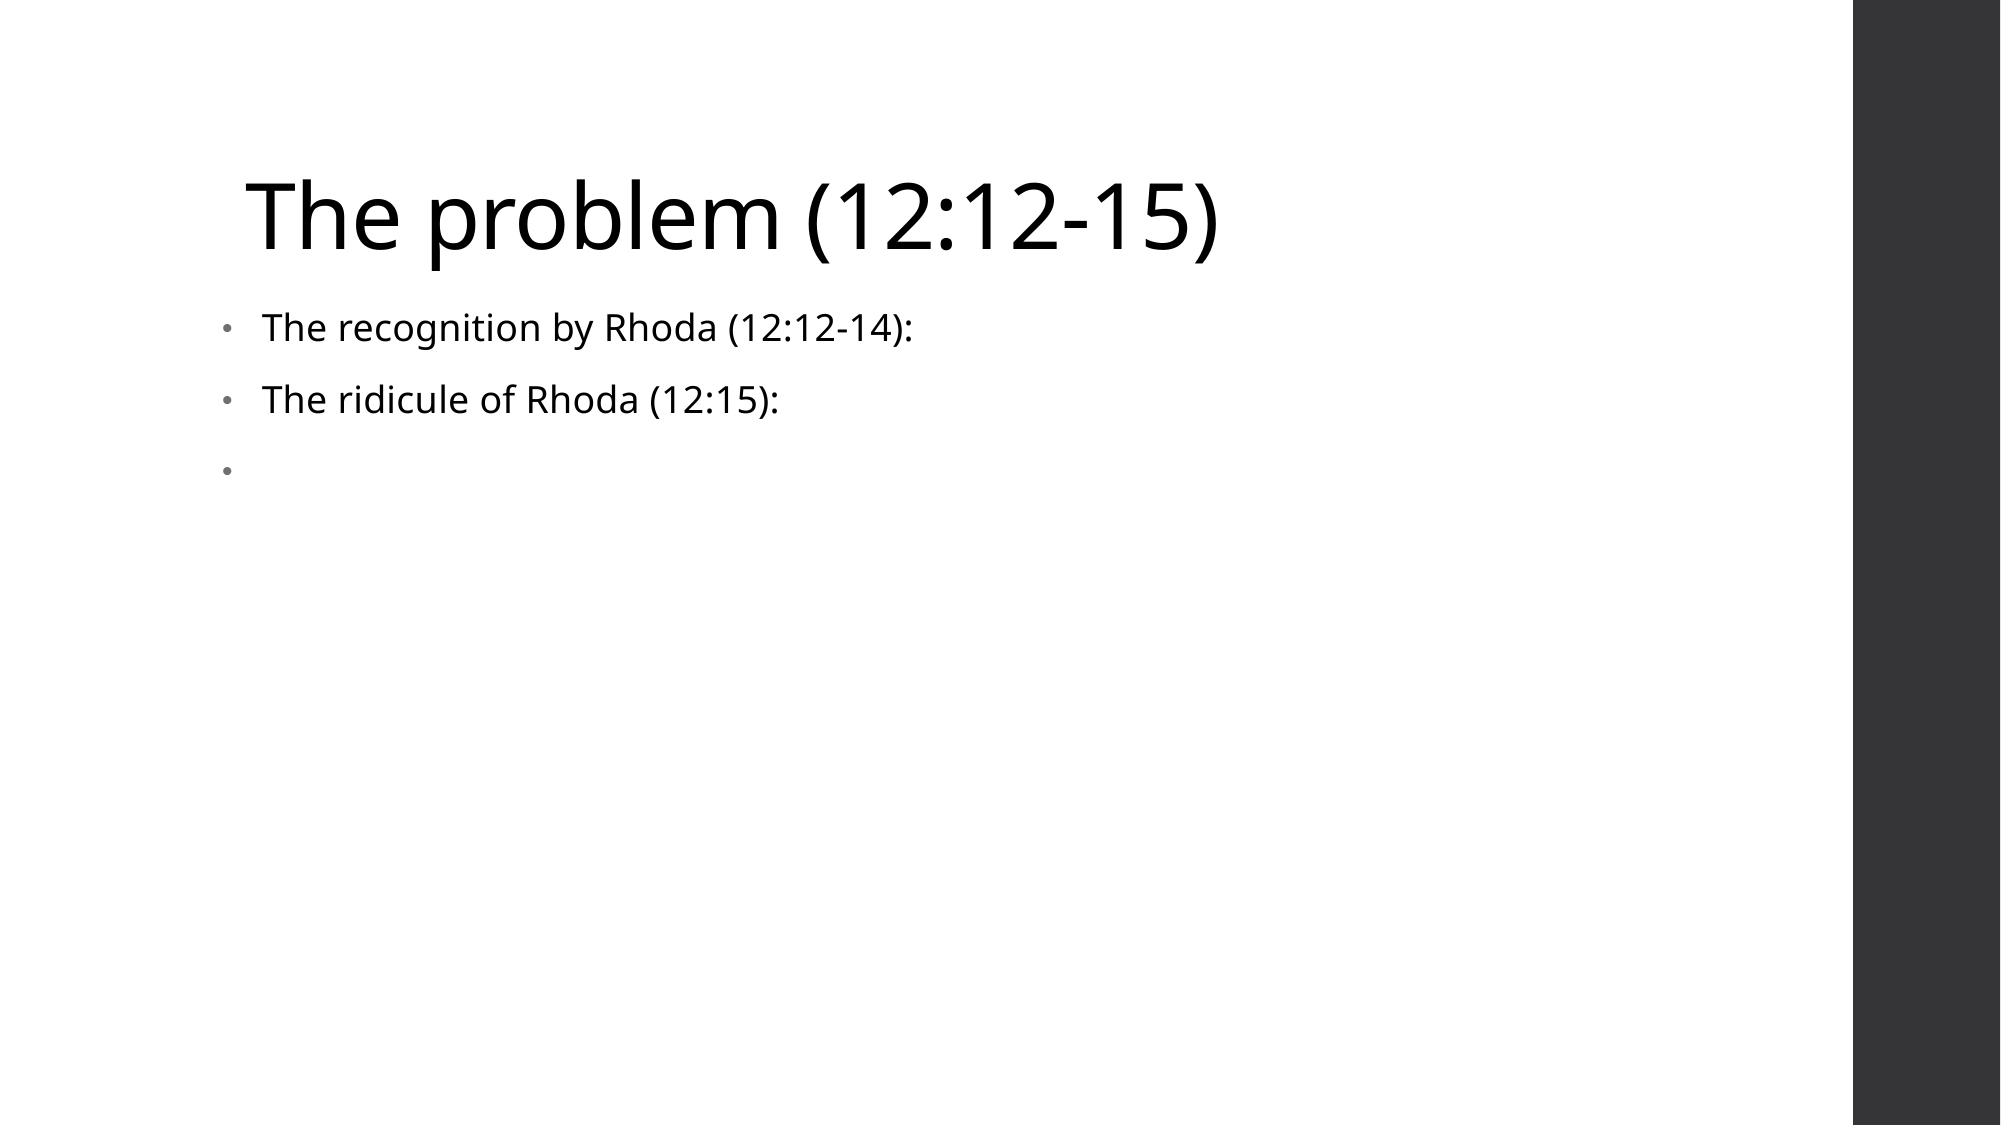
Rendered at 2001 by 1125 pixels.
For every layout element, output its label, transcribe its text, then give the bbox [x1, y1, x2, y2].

title The problem (12:12-15) [206, 60, 1797, 278]
list The recognition by Rhoda (12:12-14): The ridicule of Rhoda (12:15): [206, 299, 1617, 1014]
